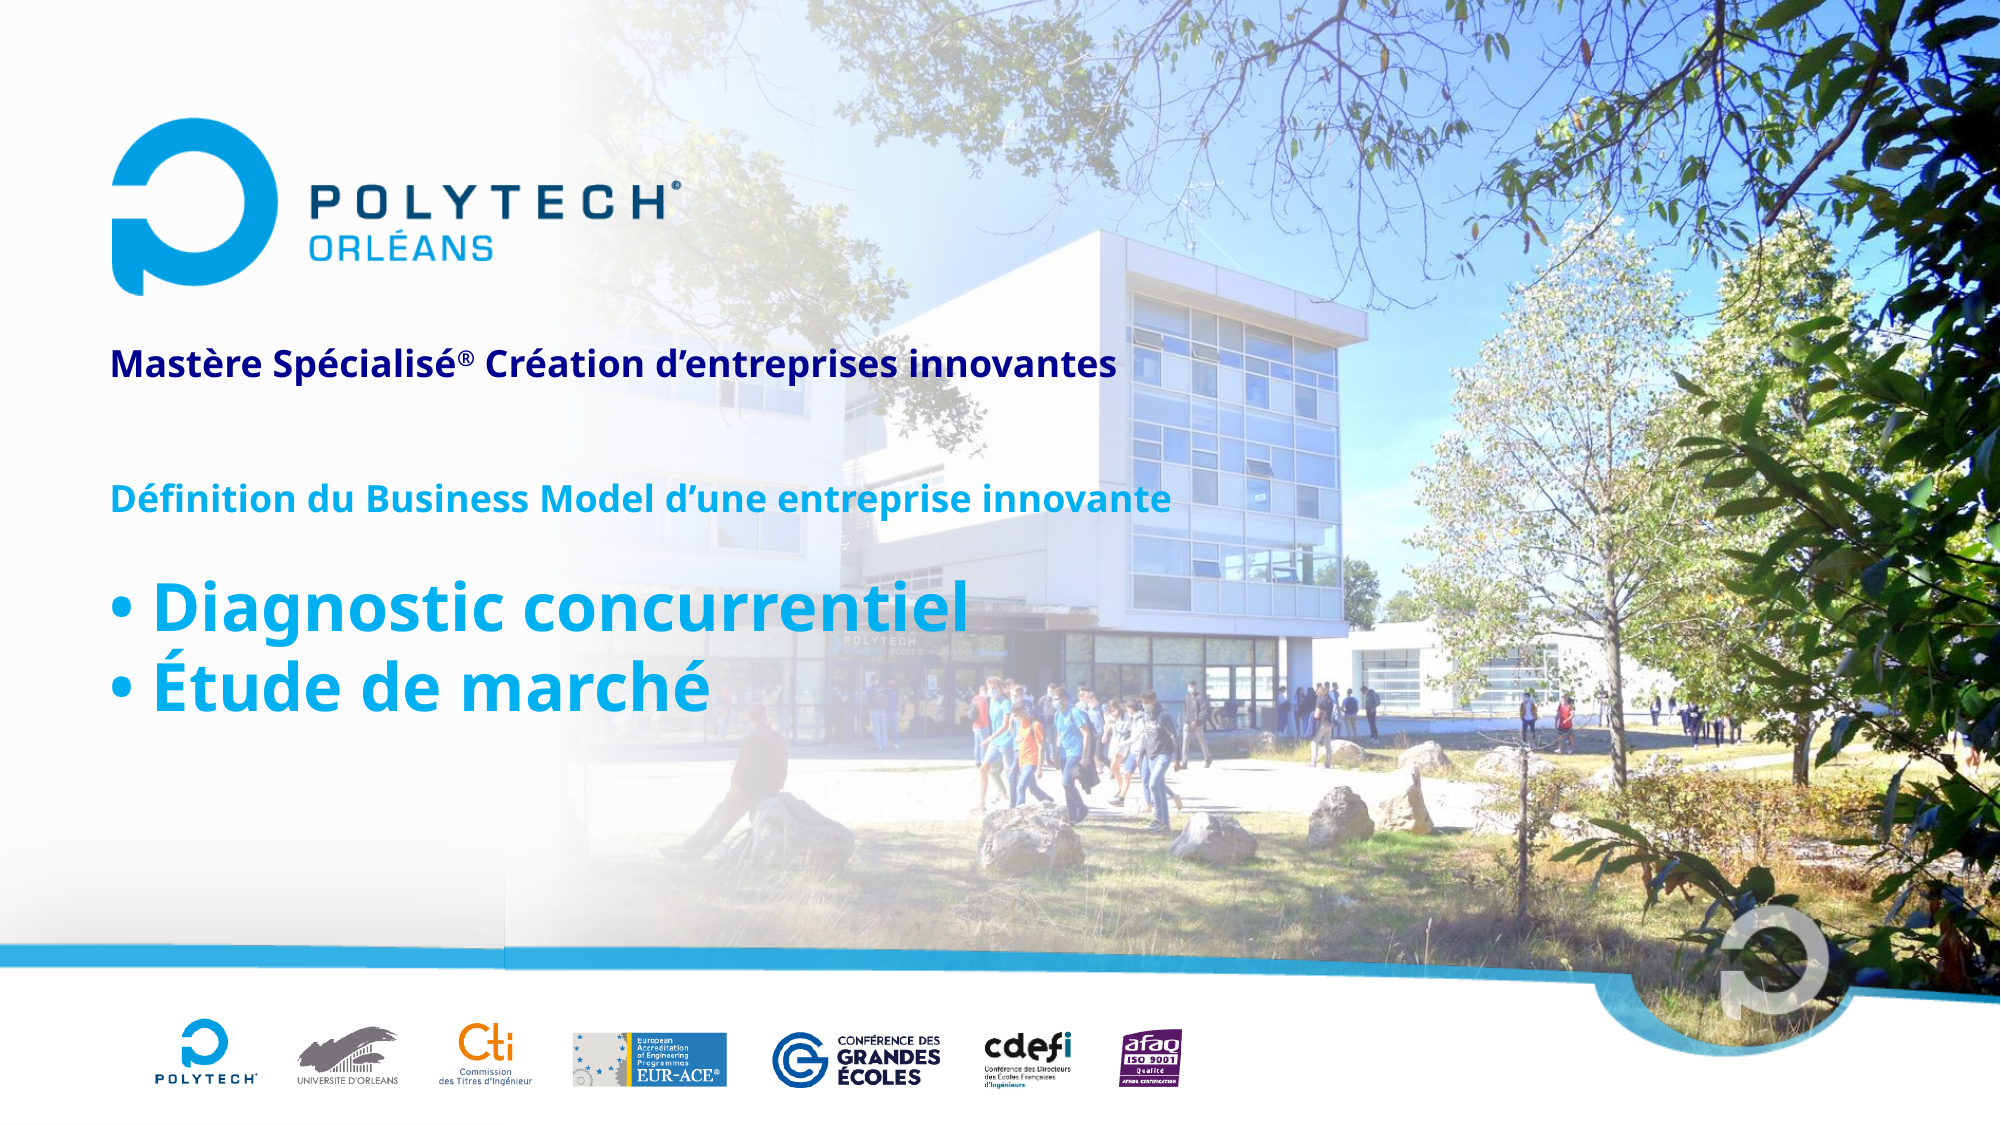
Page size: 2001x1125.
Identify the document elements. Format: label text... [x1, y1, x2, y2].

text_box [0, 0, 1956, 833]
picture [112, 117, 682, 296]
picture [0, 0, 2001, 1125]
title Mastère Spécialisé® Création d’entreprises innovantes Définition du Business Model d’une entreprise innovante • Diagnostic concurrentiel • Étude de marché [94, 332, 1213, 772]
